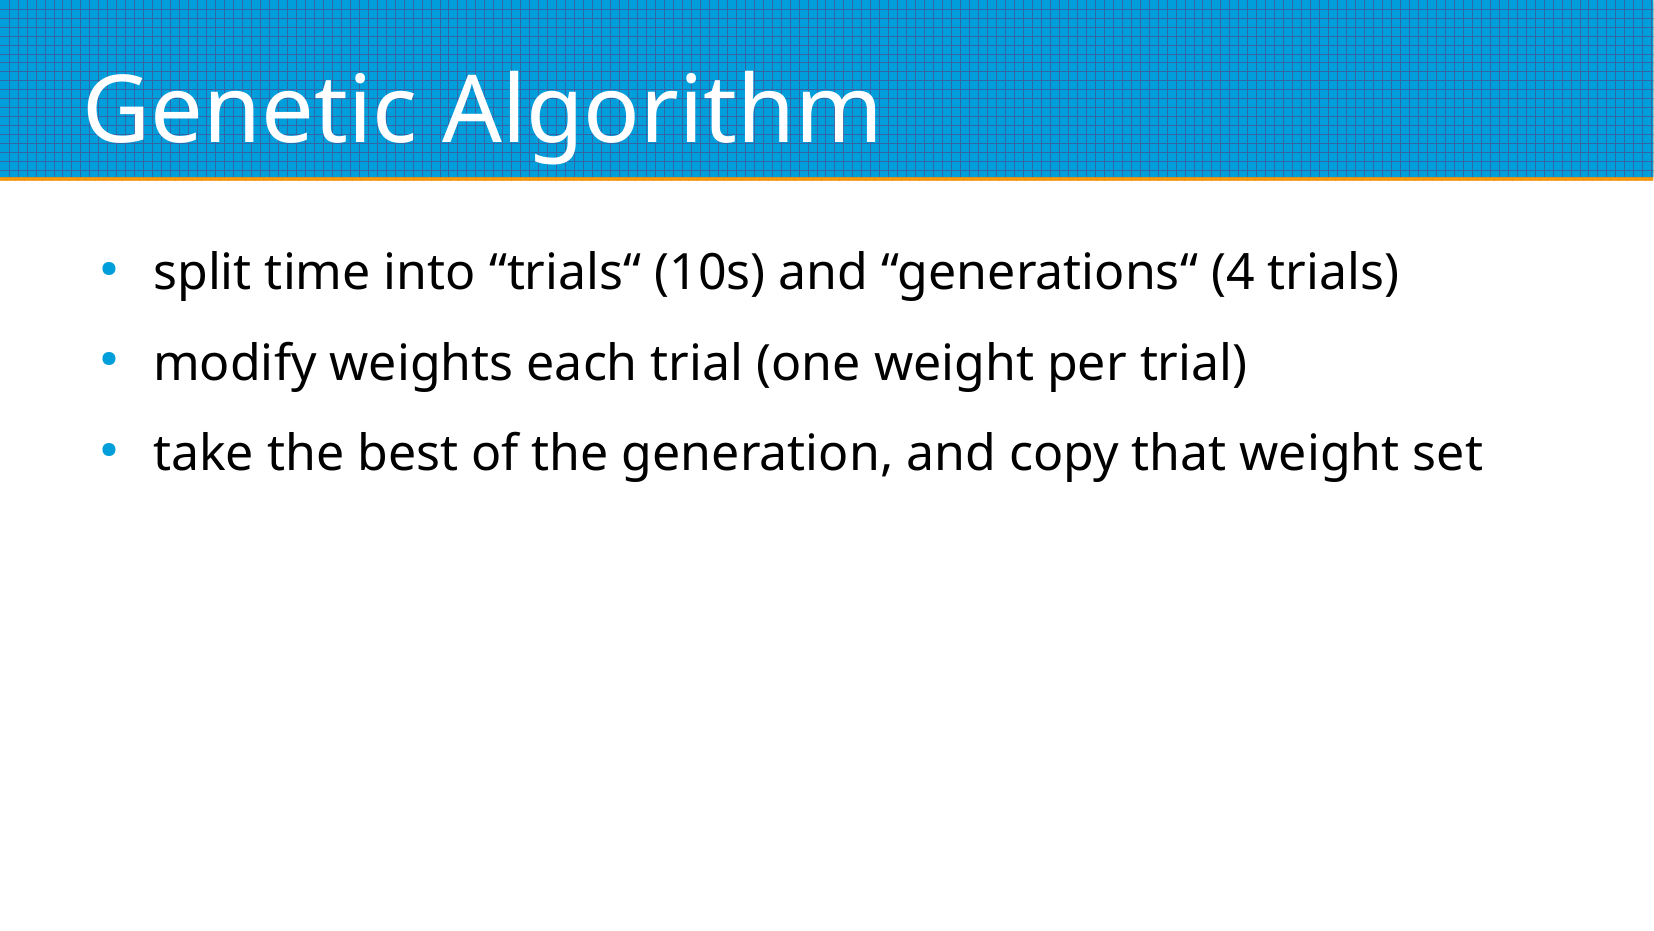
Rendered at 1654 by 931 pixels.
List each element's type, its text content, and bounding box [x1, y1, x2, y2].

list split time into “trials“ (10s) and “generations“ (4 trials) modify weights each trial (one weight per trial) take the best of the generation, and copy that weight set [82, 236, 1563, 811]
title Genetic Algorithm [82, 14, 1571, 171]
